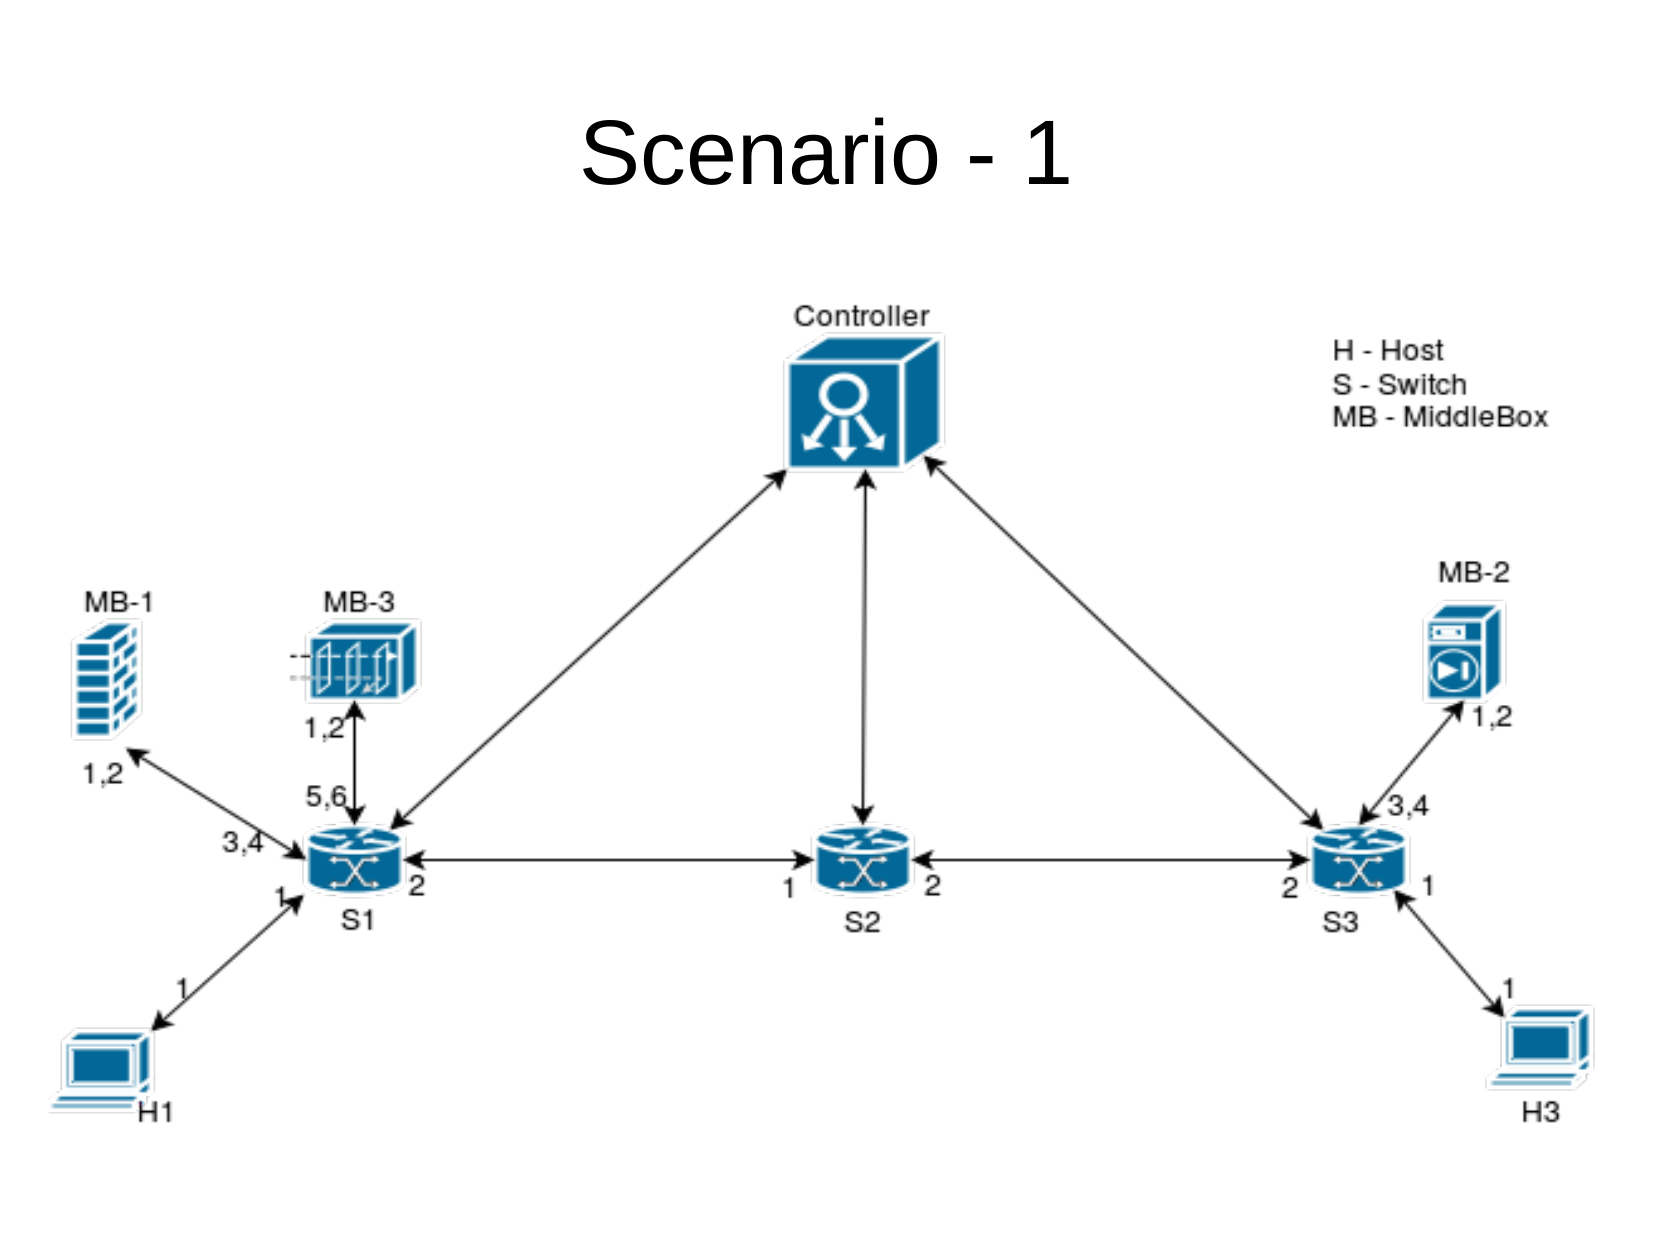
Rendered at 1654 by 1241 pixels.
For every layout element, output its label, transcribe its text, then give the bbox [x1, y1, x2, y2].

picture [47, 290, 1630, 1134]
title Scenario - 1 [82, 49, 1571, 257]
